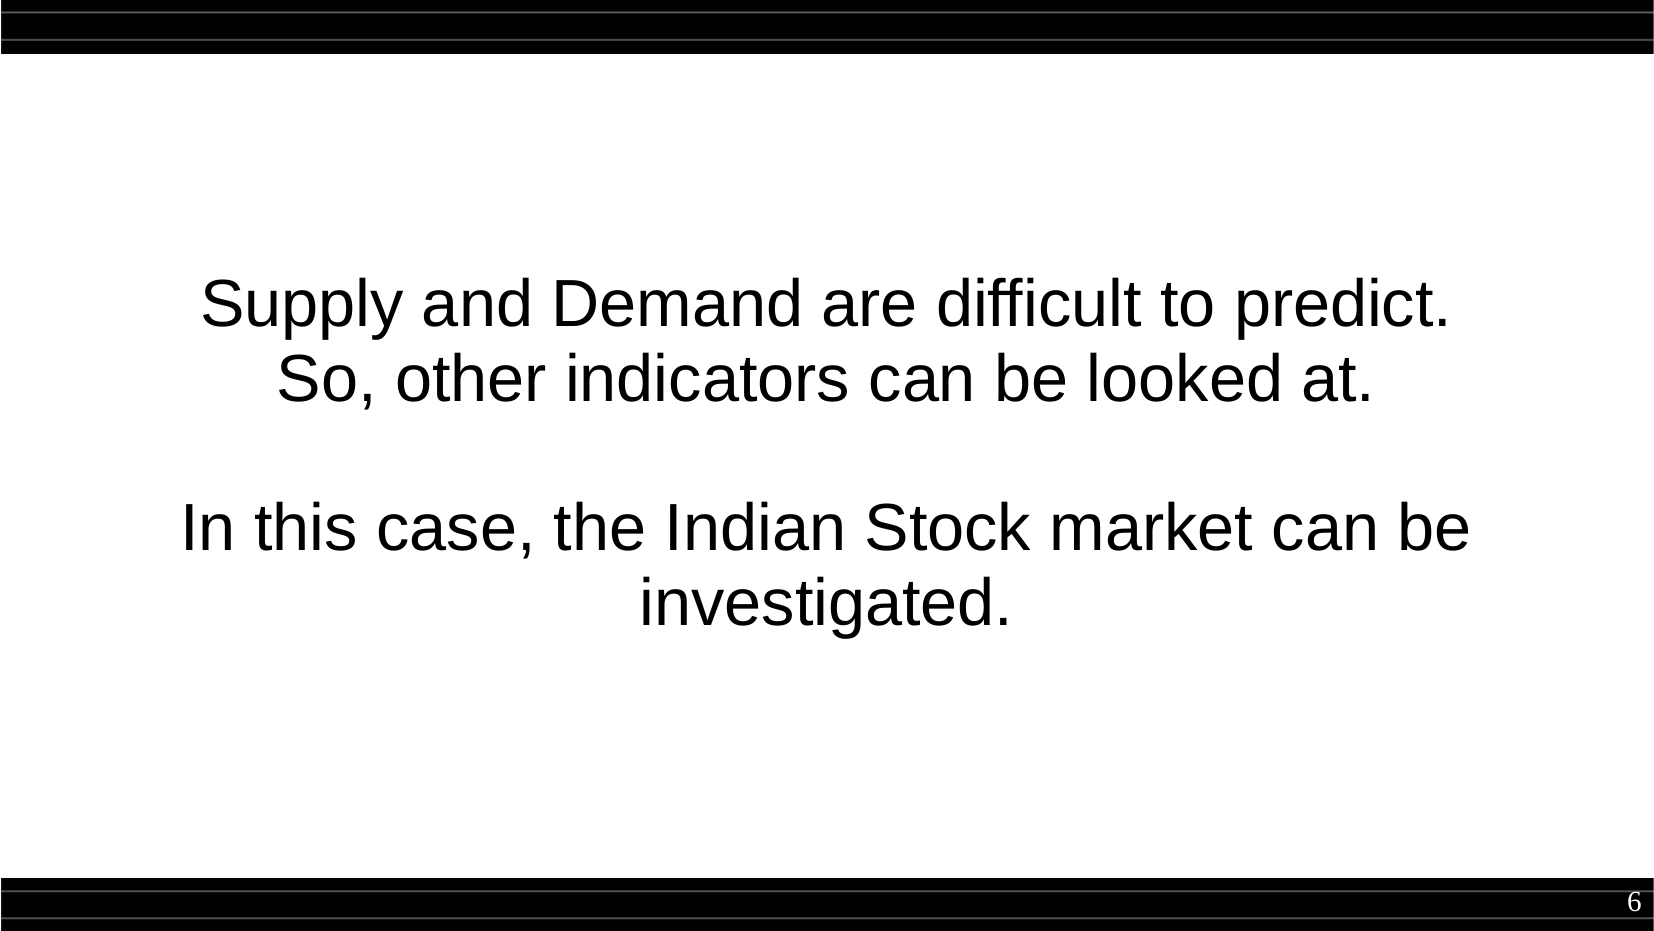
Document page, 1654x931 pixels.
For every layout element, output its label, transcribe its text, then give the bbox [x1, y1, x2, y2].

picture [1, 0, 1654, 54]
picture [1, 878, 1654, 931]
subtitle Supply and Demand are difficult to predict. So, other indicators can be looked at. In this case, the Indian Stock market can be investigated. [82, 92, 1571, 813]
